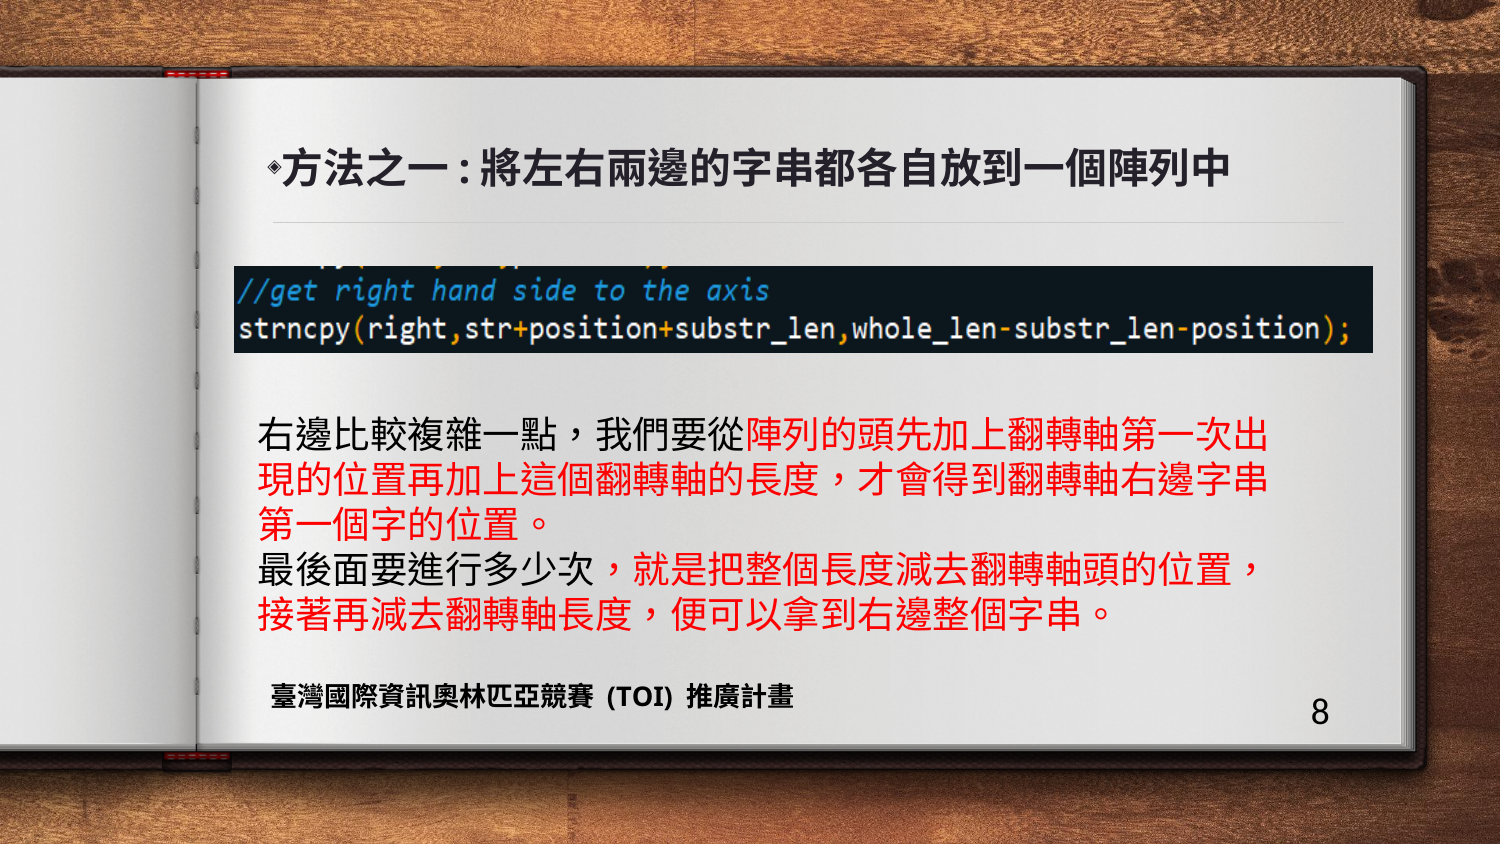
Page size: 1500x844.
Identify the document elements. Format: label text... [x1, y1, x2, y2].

list 方法之一:將左右兩邊的字串都各自放到一個陣列中 [252, 126, 1296, 216]
text_box [1295, 672, 1386, 737]
text_box 右邊比較複雜一點，我們要從陣列的頭先加上翻轉軸第一次出現的位置再加上這個翻轉軸的長度，才會得到翻轉軸右邊字串第一個字的位置。 最後面要進行多少次，就是把整個長度減去翻轉軸頭的位置，接著再減去翻轉軸長度，便可以拿到右邊整個字串。 [243, 403, 1306, 647]
picture [234, 266, 1373, 353]
